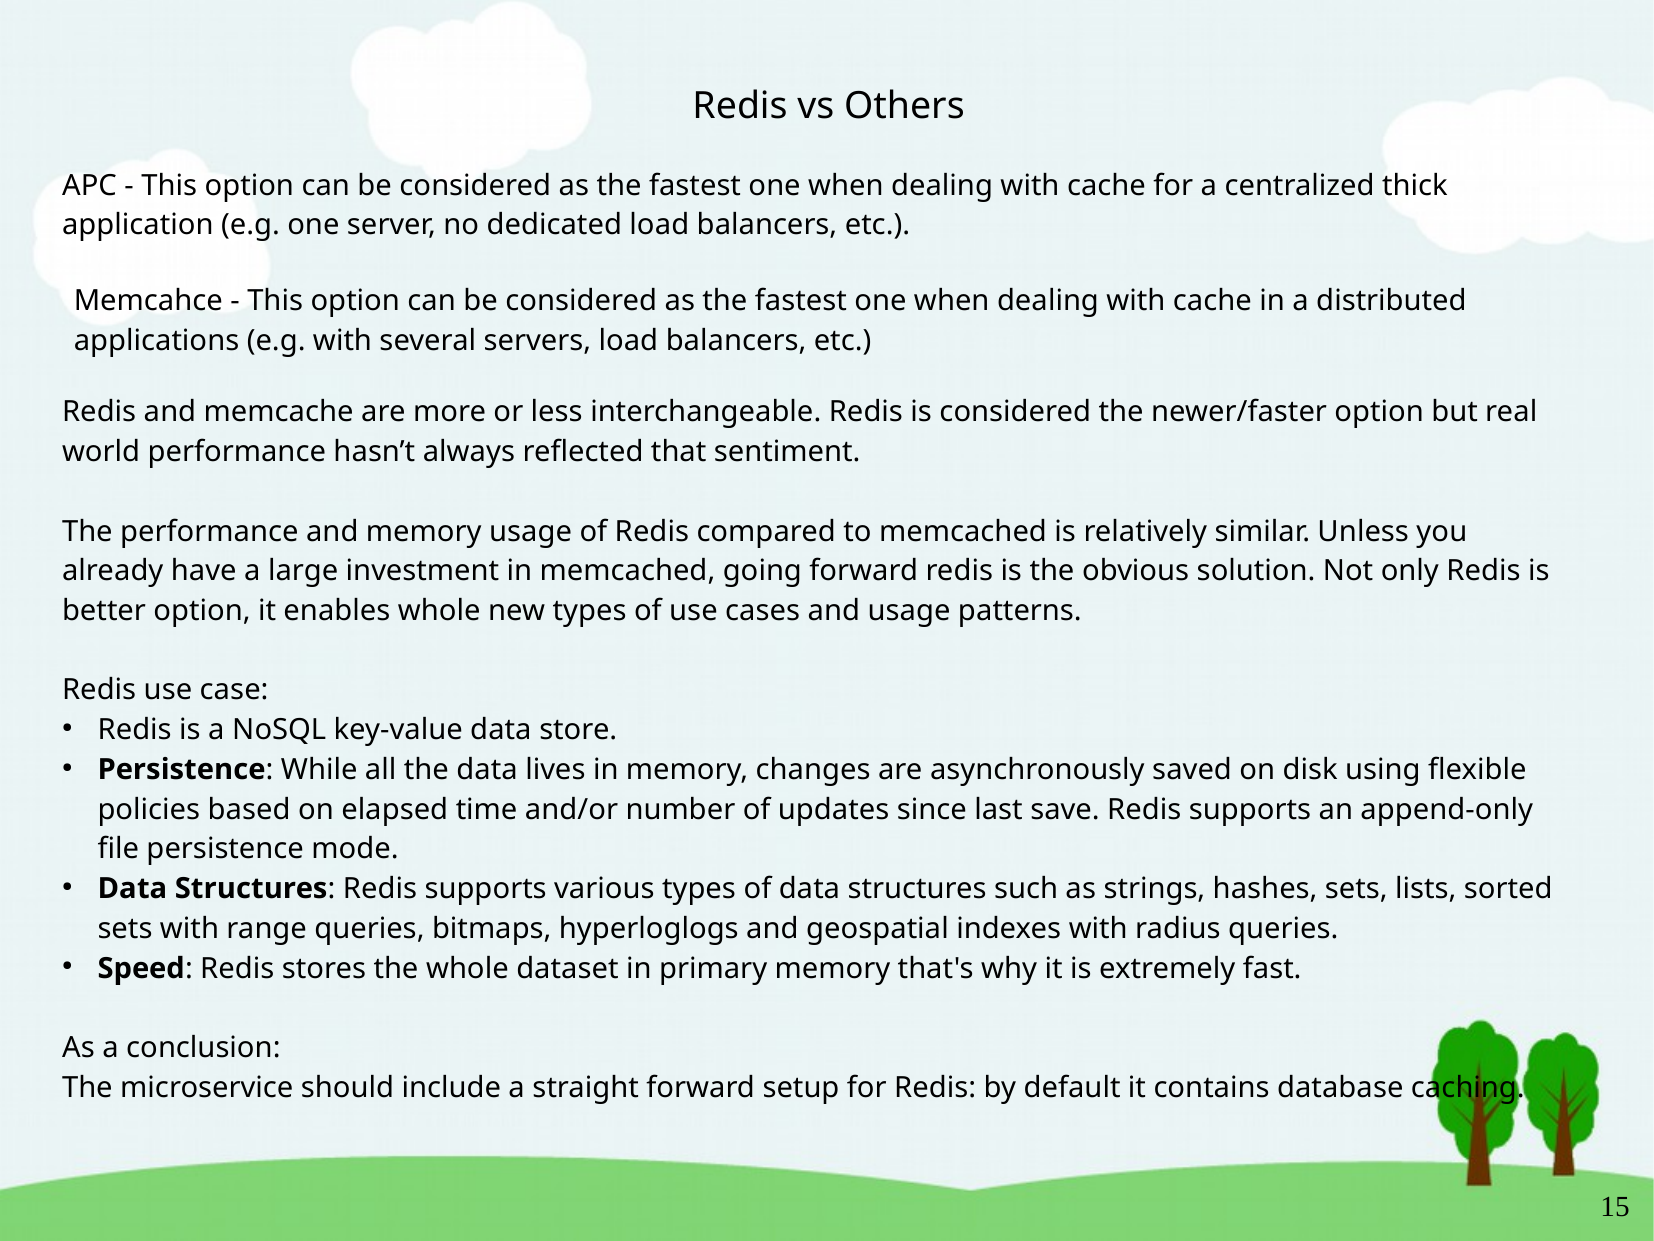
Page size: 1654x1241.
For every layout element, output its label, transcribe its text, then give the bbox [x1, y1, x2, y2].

text_box APC - This option can be considered as the fastest one when dealing with cache for a centralized thick application (e.g. one server, no dedicated load balancers, etc.). [47, 156, 1619, 250]
text_box Memcahce - This option can be considered as the fastest one when dealing with cache in a distributed applications (e.g. with several servers, load balancers, etc.) [59, 271, 1583, 365]
text_box Redis and memcache are more or less interchangeable. Redis is considered the newer/faster option but real world performance hasn’t always reflected that sentiment. The performance and memory usage of Redis compared to memcached is relatively similar. Unless you already have a large investment in memcached, going forward redis is the obvious solution. Not only Redis is better option, it enables whole new types of use cases and usage patterns. Redis use case: Redis is a NoSQL key-value data store. Persistence: While all the data lives in memory, changes are asynchronously saved on disk using flexible policies based on elapsed time and/or number of updates since last save. Redis supports an append-only file persistence mode. Data Structures: Redis supports various types of data structures such as strings, hashes, sets, lists, sorted sets with range queries, bitmaps, hyperloglogs and geospatial indexes with radius queries. Speed: Redis stores the whole dataset in primary memory that's why it is extremely fast. As a conclusion: The microservice should include a straight forward setup for Redis: by default it contains database caching. [47, 383, 1583, 1061]
picture [0, 0, 1654, 1241]
text_box Redis vs Others [677, 70, 934, 136]
